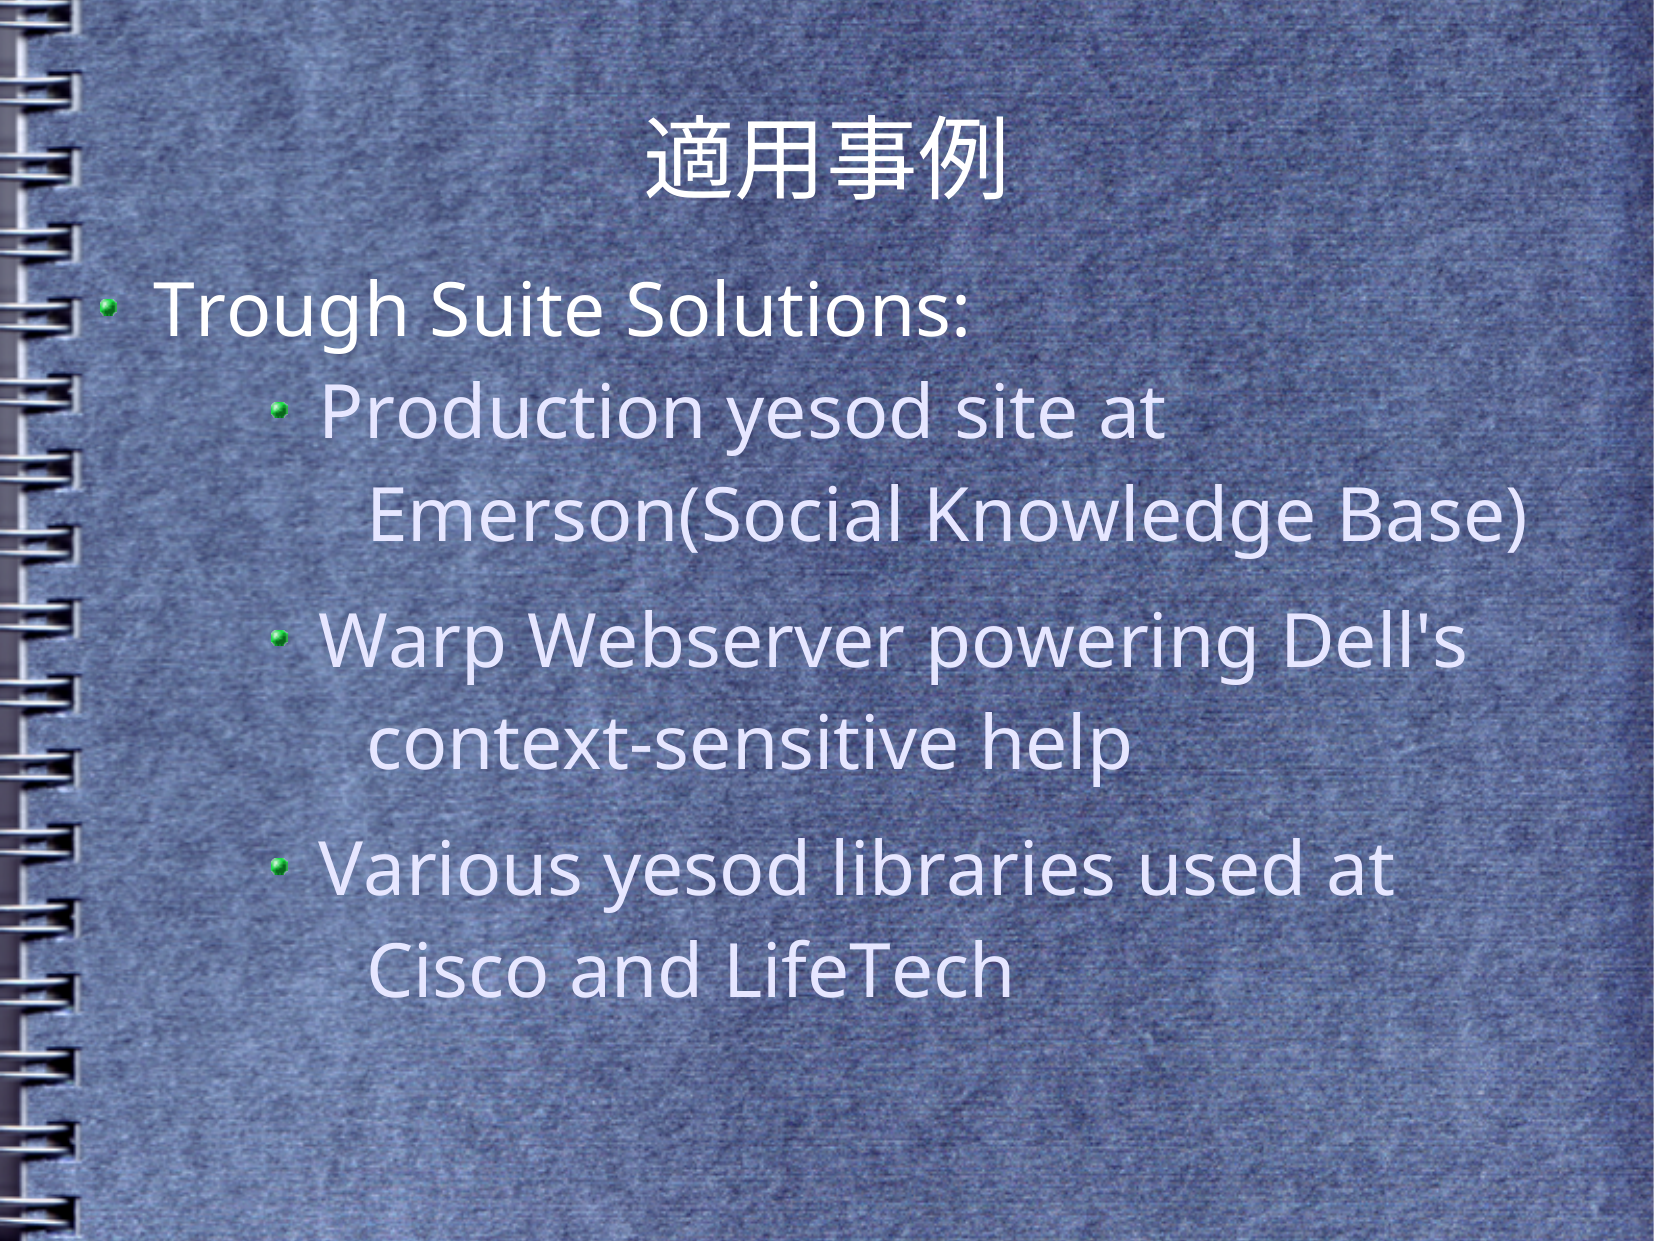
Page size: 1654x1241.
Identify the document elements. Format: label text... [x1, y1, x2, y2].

title 適用事例 [82, 49, 1571, 256]
picture [0, 0, 1654, 1241]
list Trough Suite Solutions: Production yesod site at Emerson(Social Knowledge Base) Warp Webserver powering Dell's context-sensitive help Various yesod libraries used at Cisco and LifeTech [82, 256, 1571, 1217]
